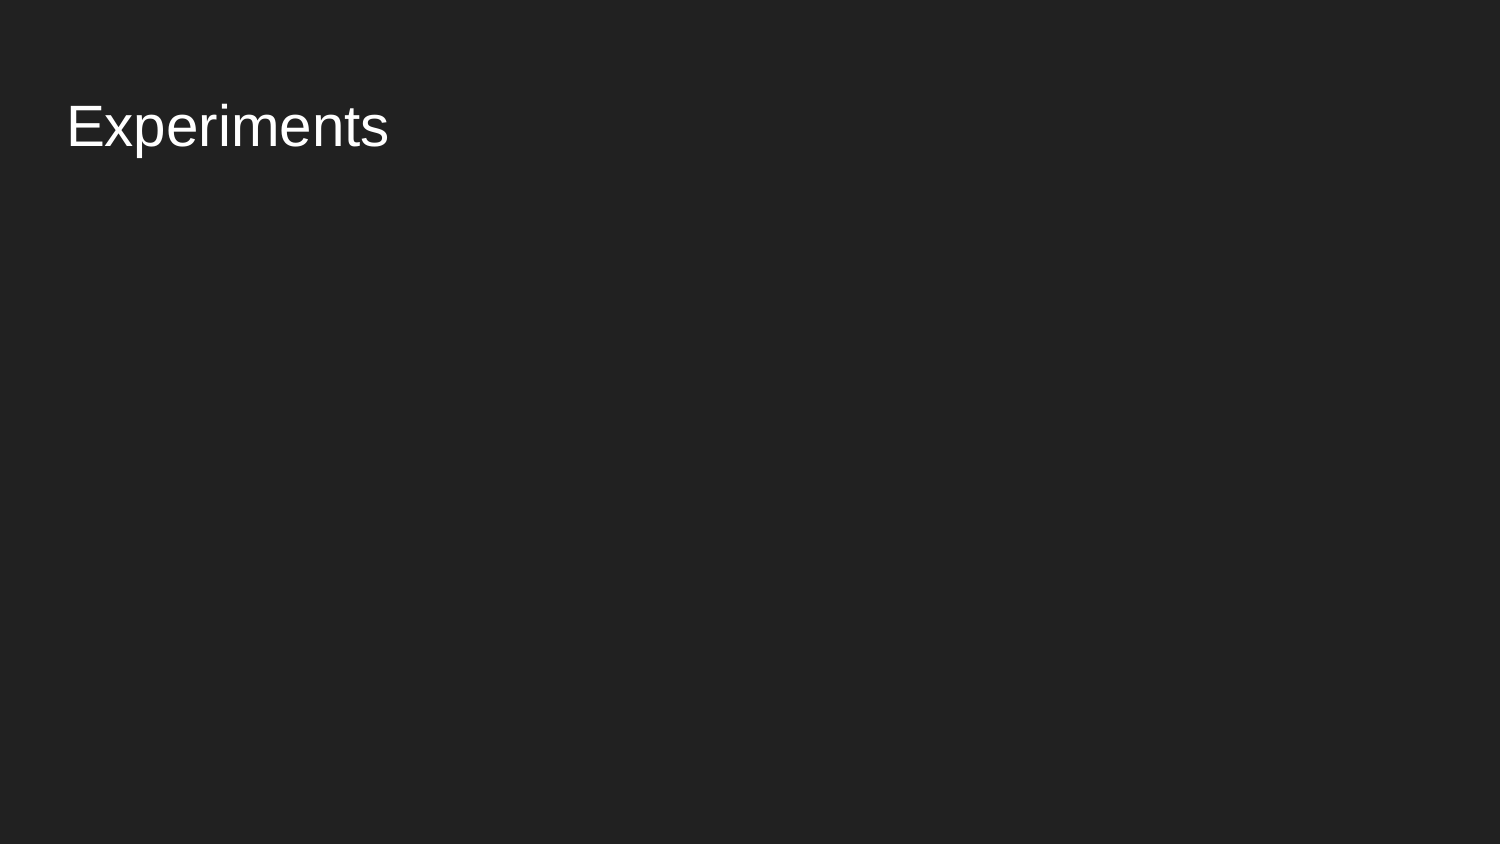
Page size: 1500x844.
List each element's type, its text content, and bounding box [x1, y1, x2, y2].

title Experiments [51, 72, 1449, 167]
